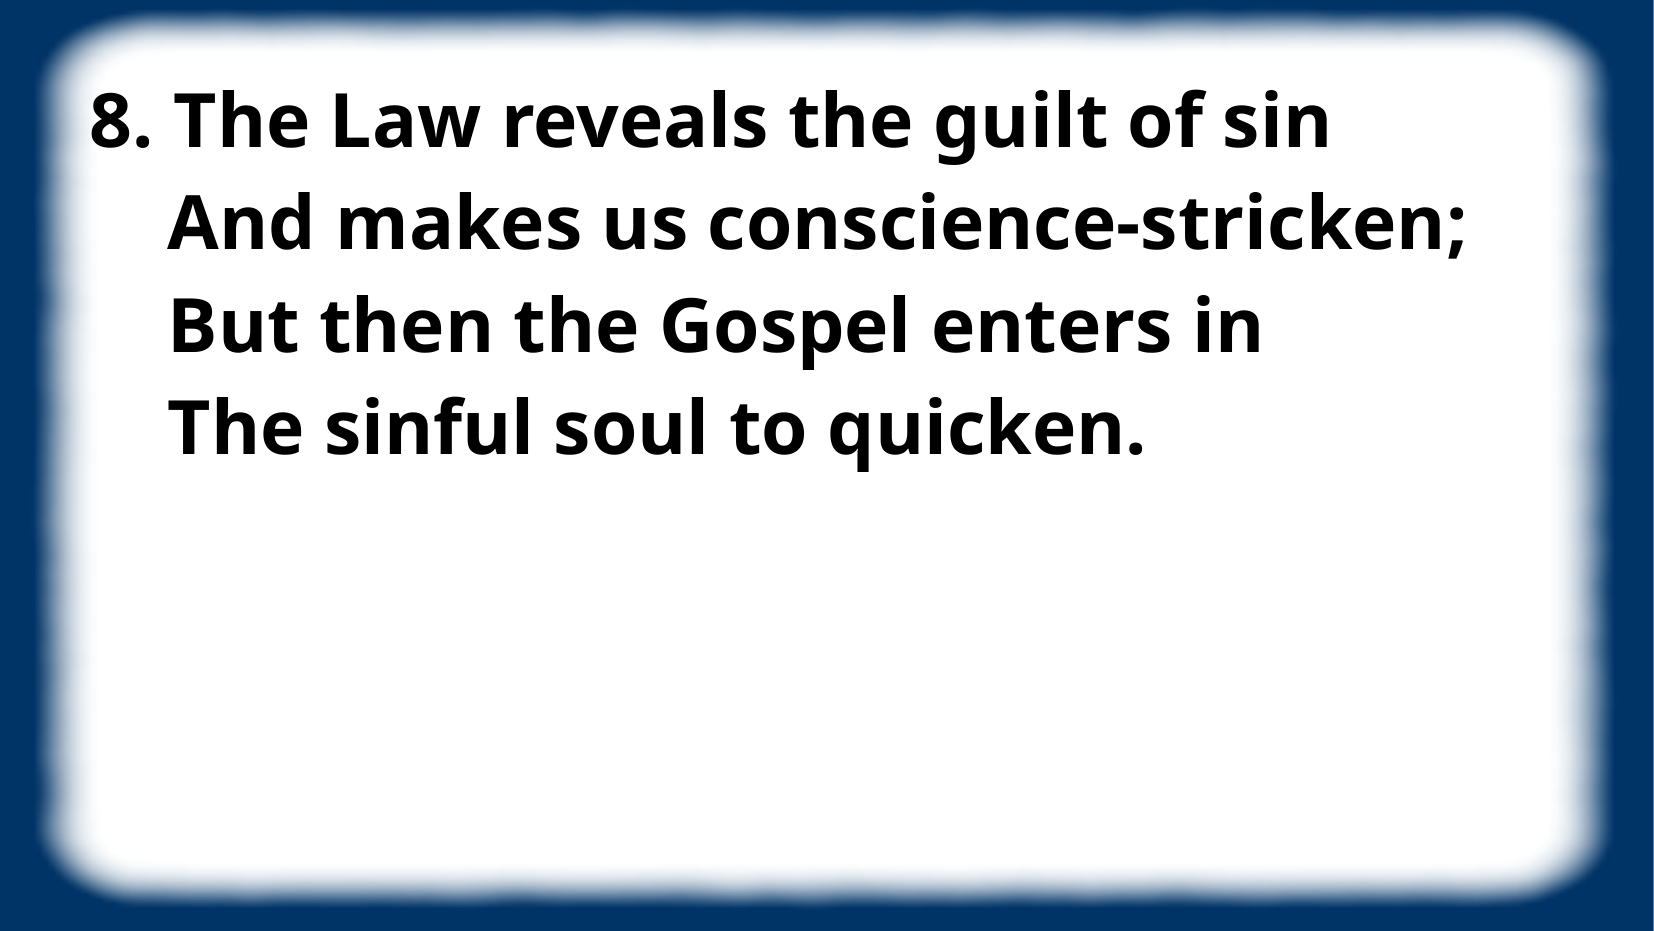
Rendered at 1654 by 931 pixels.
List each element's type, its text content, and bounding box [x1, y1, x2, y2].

picture [0, 0, 1654, 931]
text_box 8. The Law reveals the guilt of sin And makes us conscience-stricken; But then the Gospel enters in The sinful soul to quicken. [75, 60, 1576, 475]
